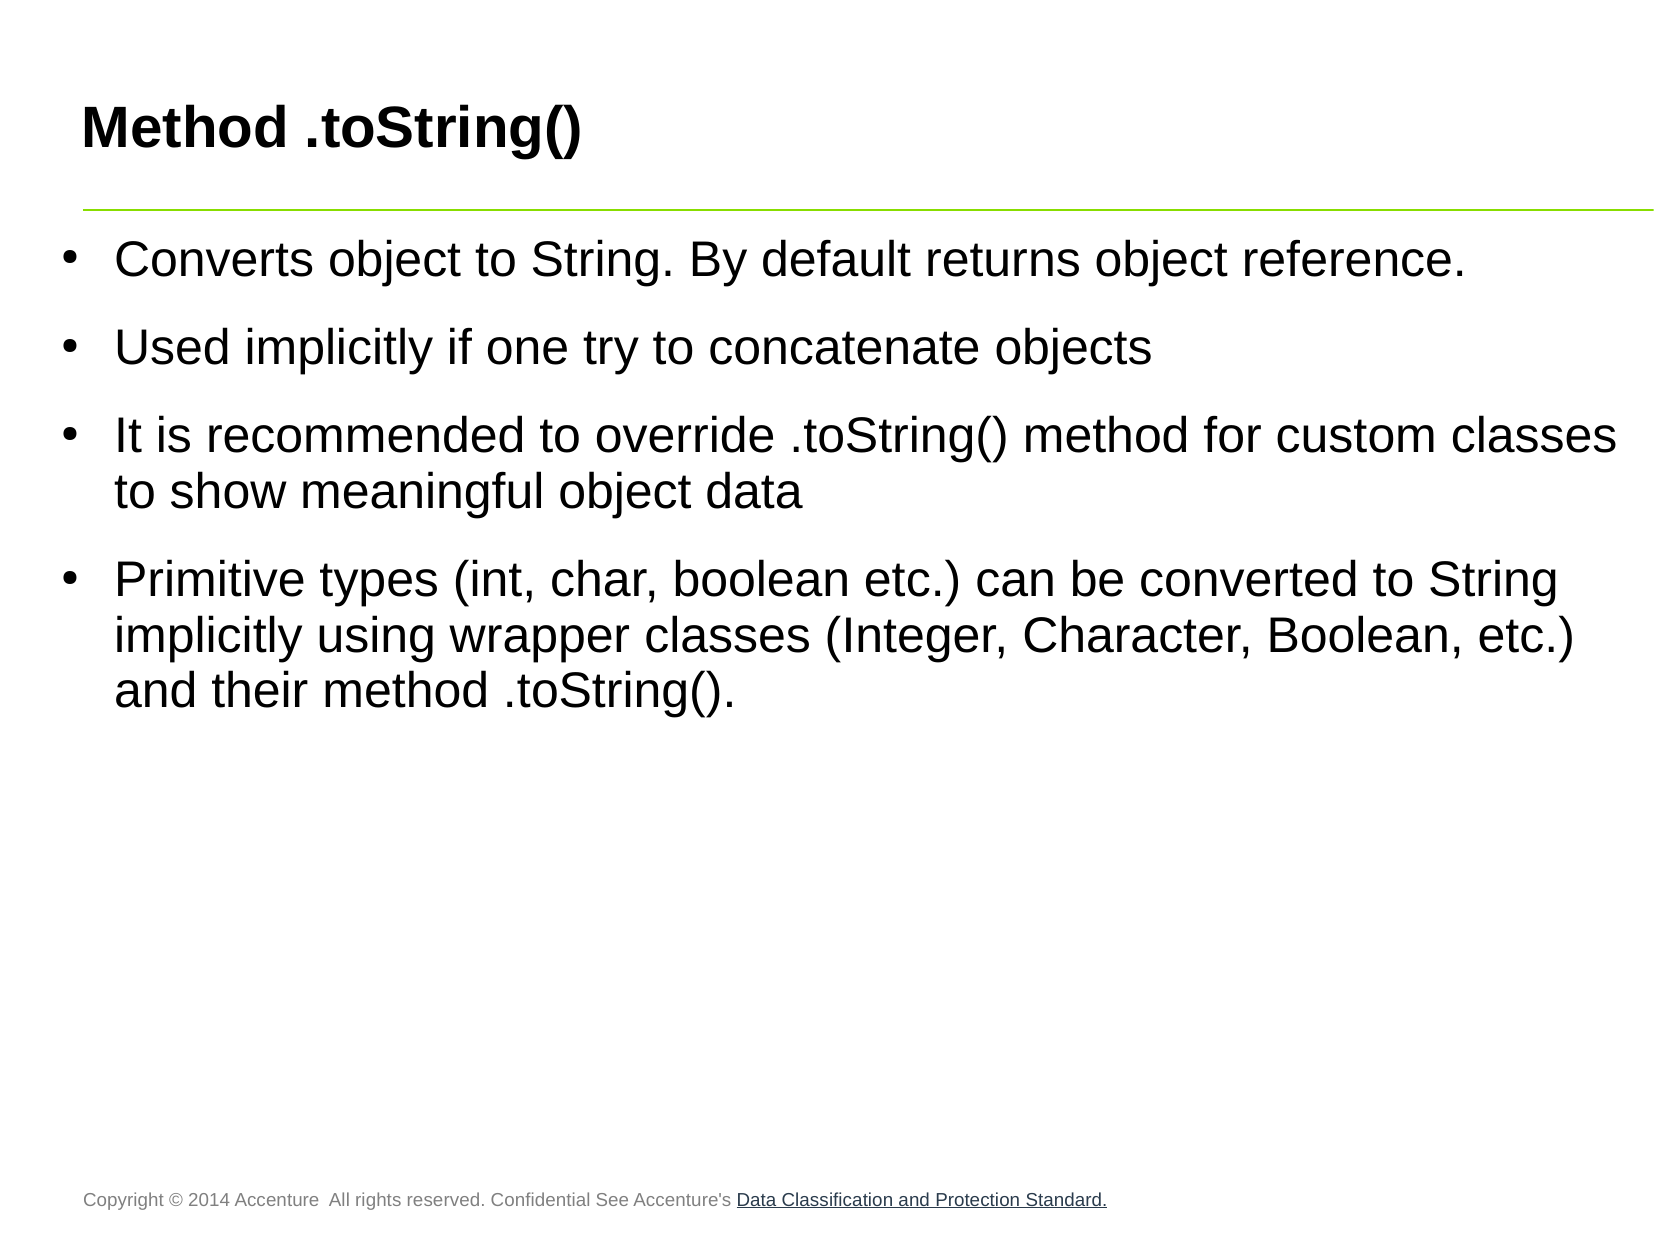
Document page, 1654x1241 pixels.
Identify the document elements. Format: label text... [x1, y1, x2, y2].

title Method .toString() [81, 56, 1654, 199]
list Converts object to String. By default returns object reference. Used implicitly if one try to concatenate objects It is recommended to override .toString() method for custom classes to show meaningful object data Primitive types (int, char, boolean etc.) can be converted to String implicitly using wrapper classes (Integer, Character, Boolean, etc.) and their method .toString(). [43, 230, 1638, 1010]
